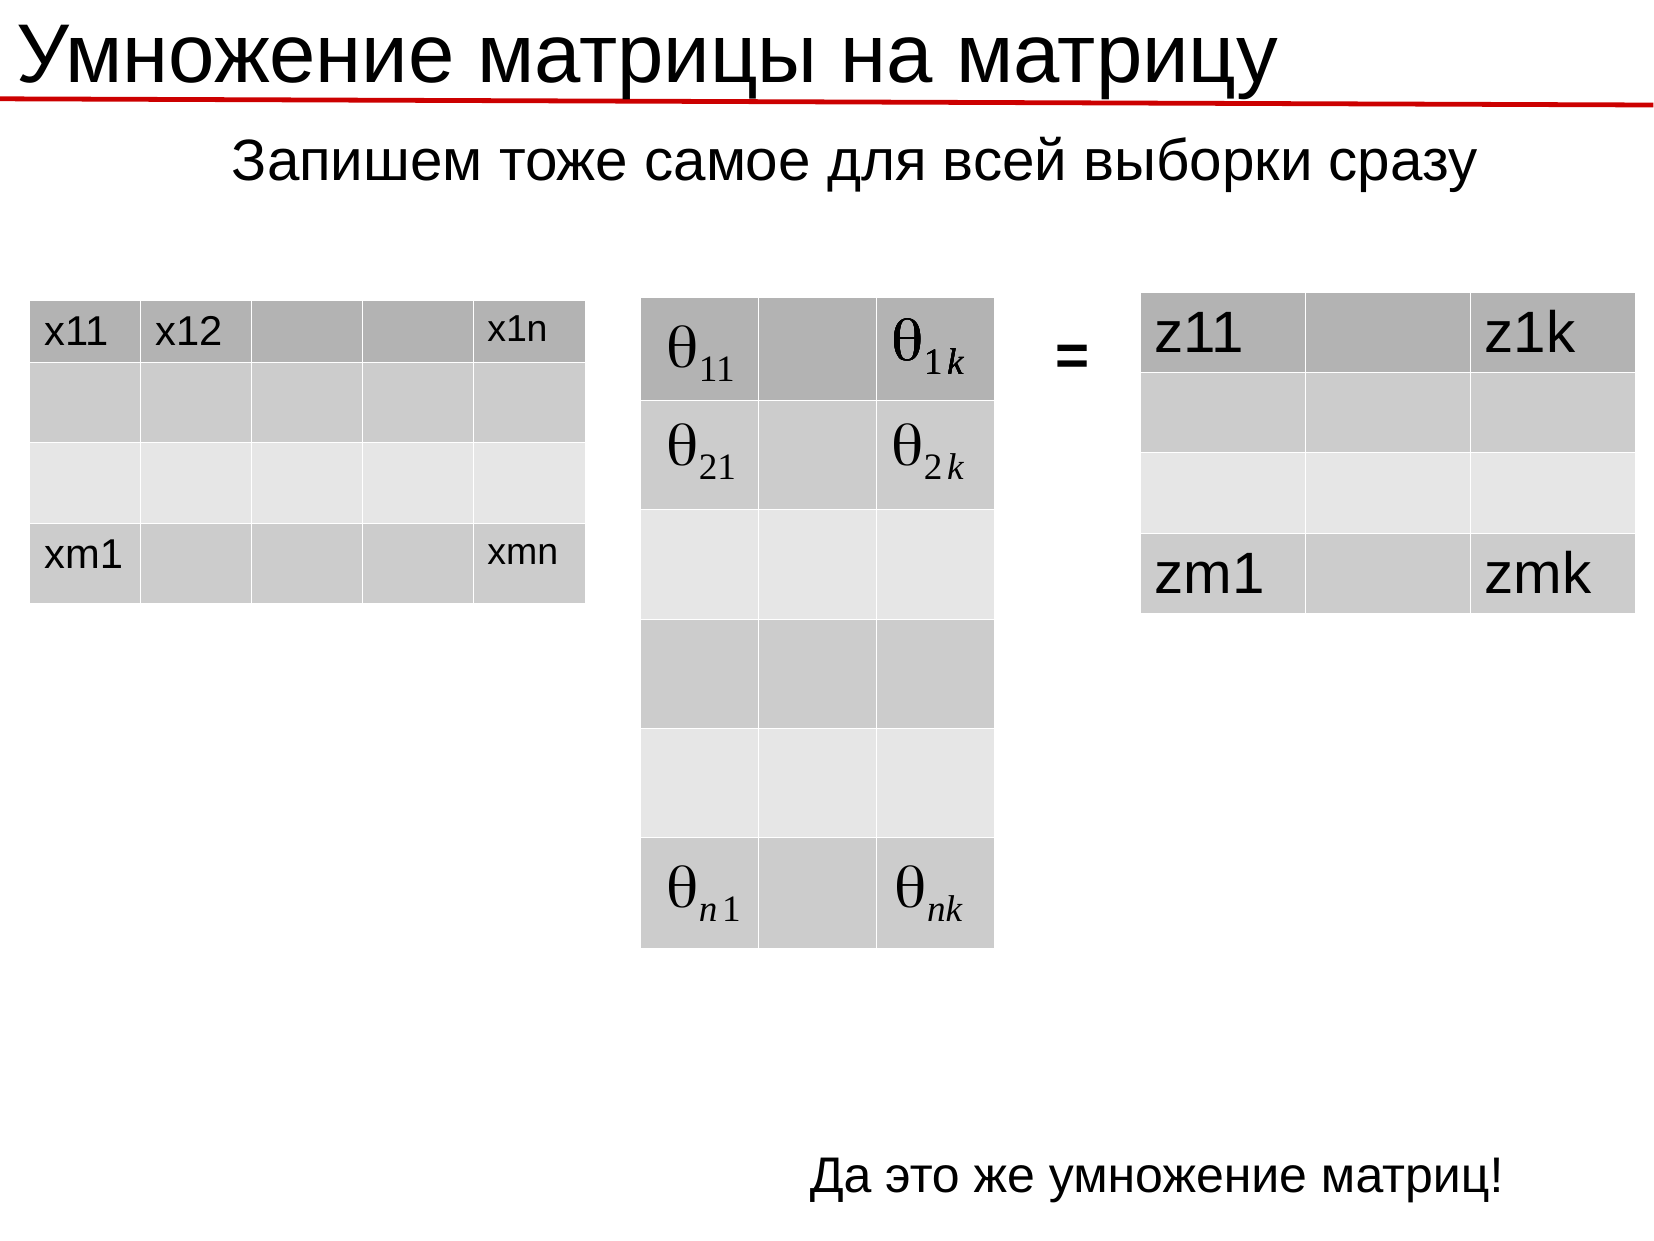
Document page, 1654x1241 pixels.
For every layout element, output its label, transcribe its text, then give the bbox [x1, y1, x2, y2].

table_header [759, 298, 876, 400]
table_cell [877, 838, 994, 948]
table_cell [474, 443, 585, 523]
text_box Запишем тоже самое для всей выборки сразу [165, 120, 1546, 202]
table_cell [759, 401, 876, 509]
chart [660, 322, 741, 391]
chart [888, 862, 972, 931]
table_cell zmk [1471, 534, 1635, 613]
table_header [1306, 293, 1470, 372]
table_cell [141, 443, 251, 523]
table_cell zm1 [1141, 534, 1305, 613]
table_cell [363, 363, 473, 442]
table_cell [30, 363, 140, 442]
chart [885, 315, 972, 383]
table_cell [30, 443, 140, 523]
table_cell [759, 838, 876, 948]
text_box Да это же умножение матриц! [795, 1140, 1591, 1211]
table_cell [252, 443, 362, 523]
table_header [877, 298, 994, 400]
table_cell xmn [474, 524, 585, 603]
table_cell [363, 524, 473, 603]
table_cell [759, 729, 876, 837]
table_cell [641, 510, 758, 619]
table_cell [641, 729, 758, 837]
table_cell [1306, 453, 1470, 533]
table_cell [363, 443, 473, 523]
chart [660, 420, 743, 488]
table_header x11 [30, 301, 140, 362]
table_cell [759, 510, 876, 619]
table_cell [641, 838, 758, 948]
text_box Умножение матрицы на матрицу [1, 0, 1546, 202]
table_cell [141, 363, 251, 442]
table_cell [877, 620, 994, 728]
table_header x12 [141, 301, 251, 362]
table_cell [252, 524, 362, 603]
table_cell [141, 524, 251, 603]
table_cell [877, 510, 994, 619]
table_cell [1471, 453, 1635, 533]
table_cell xm1 [30, 524, 140, 603]
table_cell [474, 363, 585, 442]
chart [660, 862, 747, 931]
table_cell [1141, 453, 1305, 533]
table_header z1k [1471, 293, 1635, 372]
table_cell [759, 620, 876, 728]
table_cell [641, 401, 758, 509]
table_header x1n [474, 301, 585, 362]
chart [885, 420, 973, 488]
table_cell [252, 363, 362, 442]
table_header [363, 301, 473, 362]
table_cell [1306, 373, 1470, 452]
table_cell [1471, 373, 1635, 452]
table_header [641, 298, 758, 400]
table_cell [877, 729, 994, 837]
table_cell [641, 620, 758, 728]
table_header [252, 301, 362, 362]
table_cell [1141, 373, 1305, 452]
table_cell [1306, 534, 1470, 613]
text_box = [1040, 315, 1179, 395]
table_cell [877, 401, 994, 509]
table_header z11 [1141, 293, 1305, 372]
